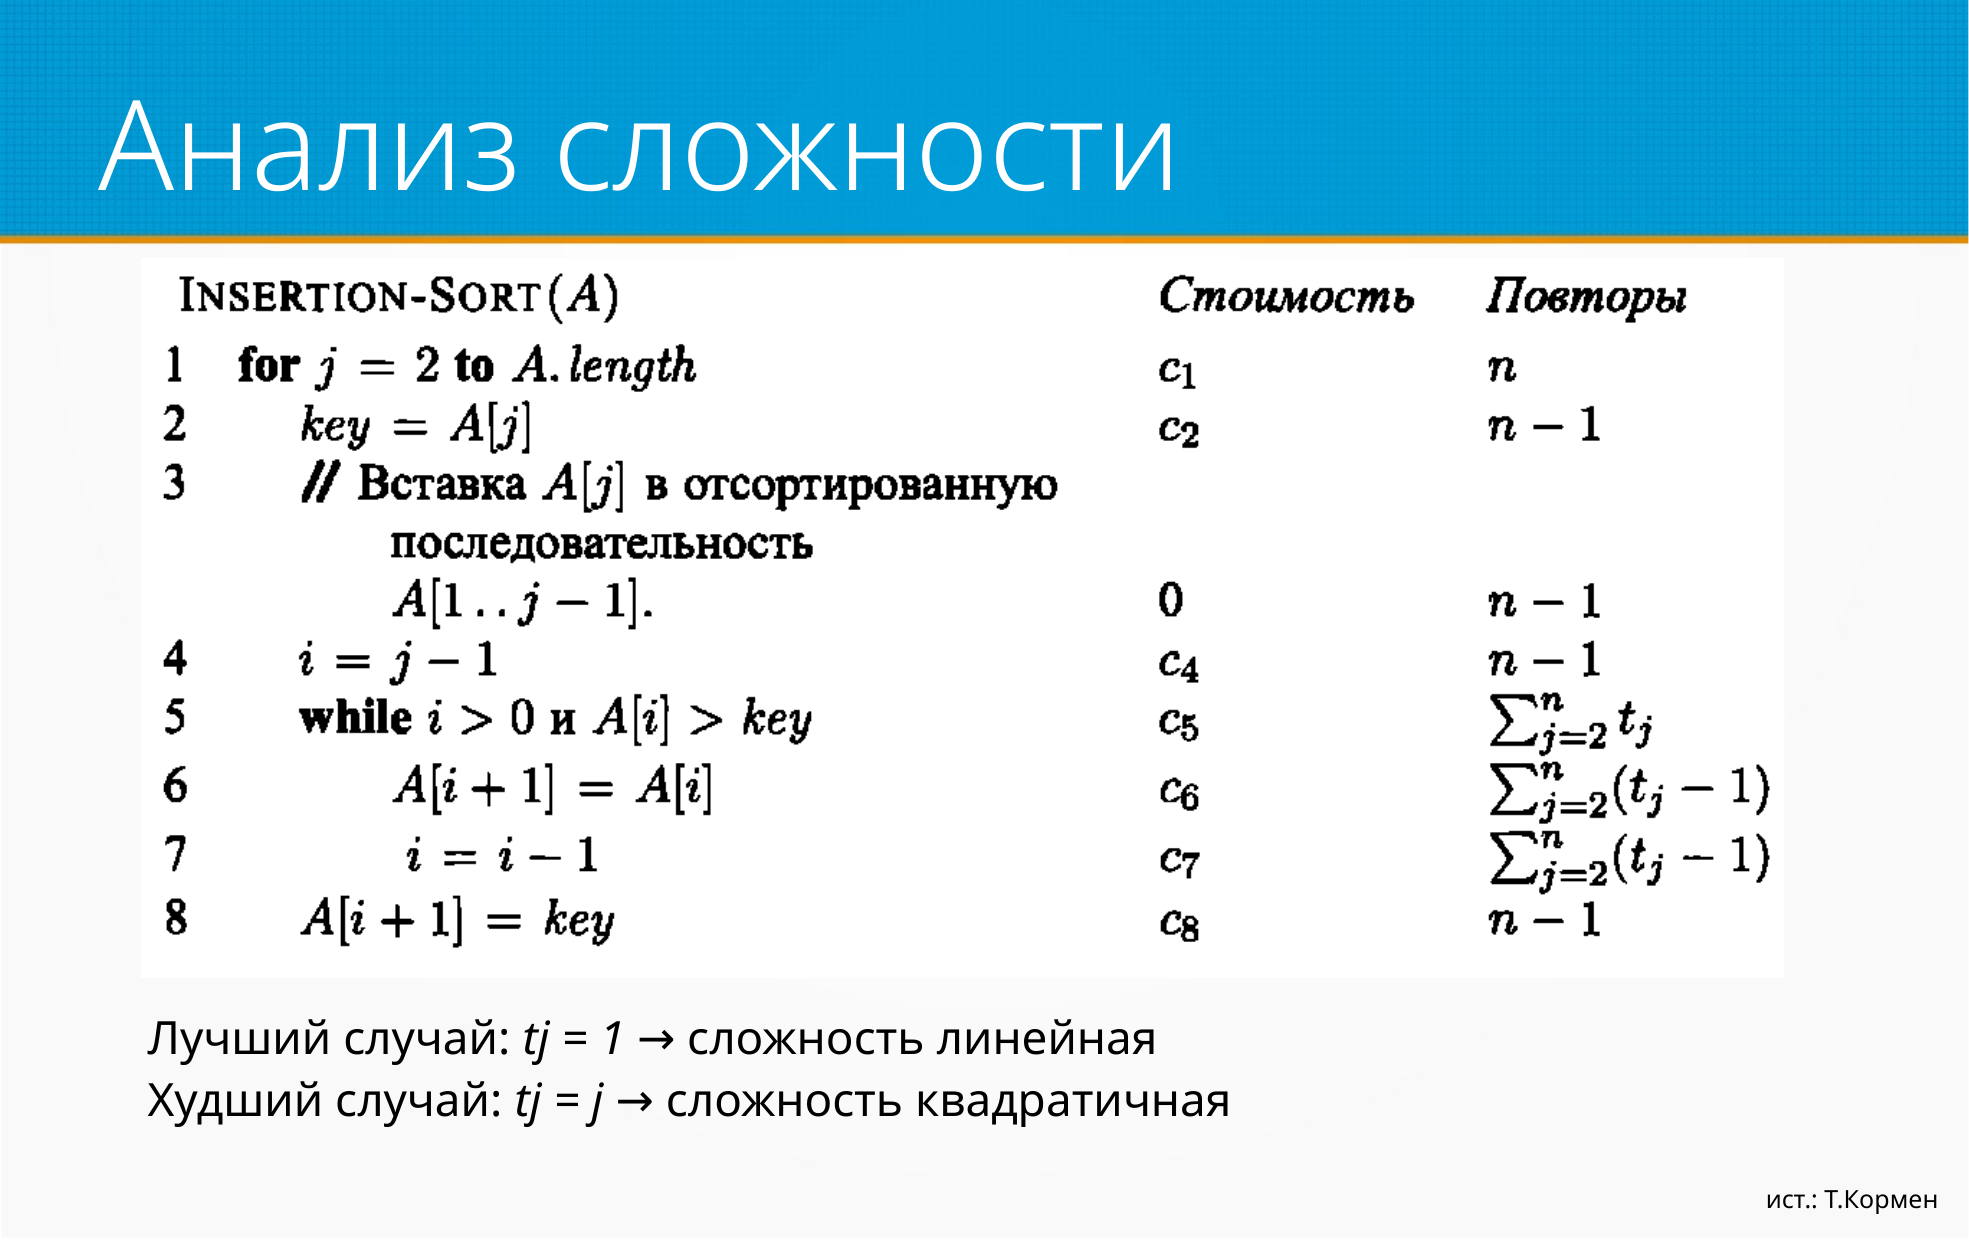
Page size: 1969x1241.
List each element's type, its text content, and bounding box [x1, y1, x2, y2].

picture [0, 233, 1969, 1241]
title Анализ сложности [98, 19, 1870, 227]
text_box ист.: Т.Кормен [1759, 1146, 1969, 1241]
text_box Лучший случай: tj = 1 → сложность линейная Худший случай: tj = j → сложность квадратичная [141, 1004, 1109, 1132]
